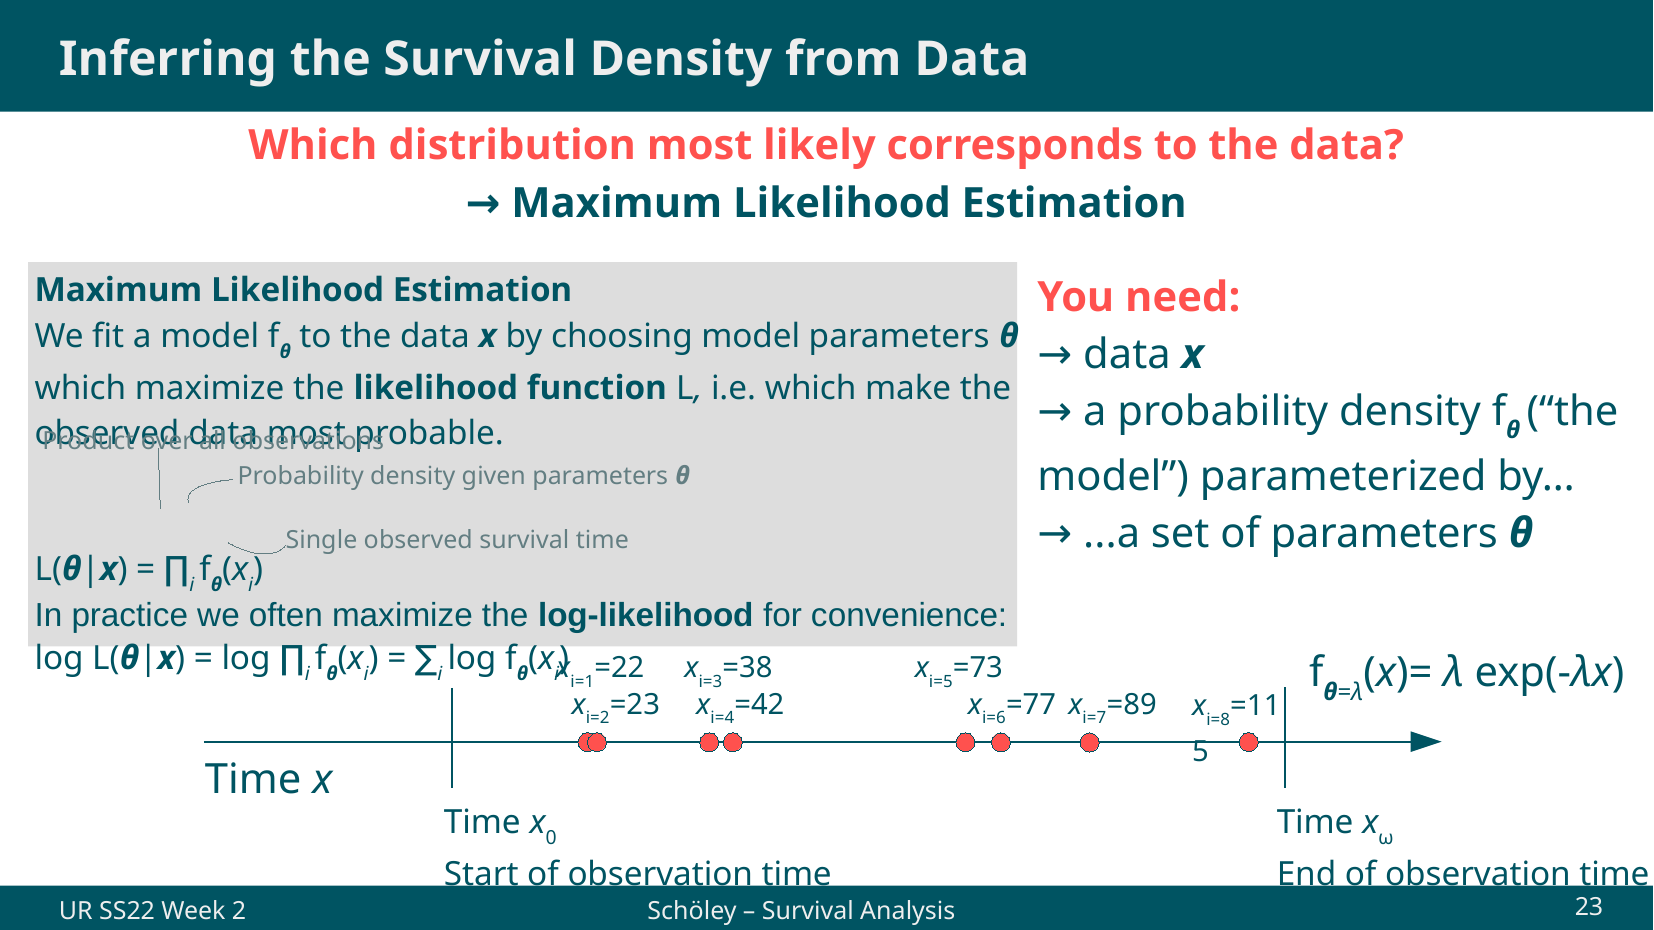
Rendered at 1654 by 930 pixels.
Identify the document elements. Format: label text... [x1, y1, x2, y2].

text_box Time xω End of observation time [1262, 790, 1653, 905]
text_box Time x0 Start of observation time [429, 790, 1151, 905]
text_box xi=5=73 [899, 639, 1006, 696]
text_box [991, 732, 1011, 752]
text_box Single observed survival time [270, 514, 589, 559]
text_box xi=4=42 [681, 675, 788, 732]
title Inferring the Survival Density from Data [58, 0, 1594, 107]
text_box xi=7=89 [1053, 675, 1160, 732]
text_box Product over all observations [27, 415, 345, 460]
text_box xi=1=22 [541, 639, 648, 696]
text_box Maximum Likelihood Estimation We fit a model fθ to the data x by choosing model parameters θ which maximize the likelihood function L, i.e. which make the observed data most probable. L(θ|x) = ∏i fθ(xi) In practice we often maximize the log-likelihood for convenience: log L(θ|x) = log ∏i fθ(xi) = ∑i log fθ(xi) [19, 259, 1023, 644]
text_box xi=6=77 [953, 675, 1053, 732]
text_box [699, 732, 719, 752]
text_box xi=3=38 [669, 639, 776, 696]
text_box [955, 732, 976, 752]
text_box [1080, 732, 1100, 753]
text_box xi=8=115 [1177, 676, 1294, 733]
text_box xi=2=23 [556, 675, 663, 732]
text_box Which distribution most likely corresponds to the data? → Maximum Likelihood Estimation [19, 107, 1634, 259]
text_box Probability density given parameters θ [222, 450, 631, 495]
text_box fθ=λ(x)= λ exp(-λx) [1294, 634, 1646, 757]
text_box Time x [190, 741, 912, 856]
text_box [1239, 733, 1259, 752]
text_box You need: → data x → a probability density fθ (“the model”) parameterized by… → ...a set of parameters θ [1022, 259, 1635, 529]
text_box [723, 732, 743, 752]
text_box [577, 732, 607, 752]
